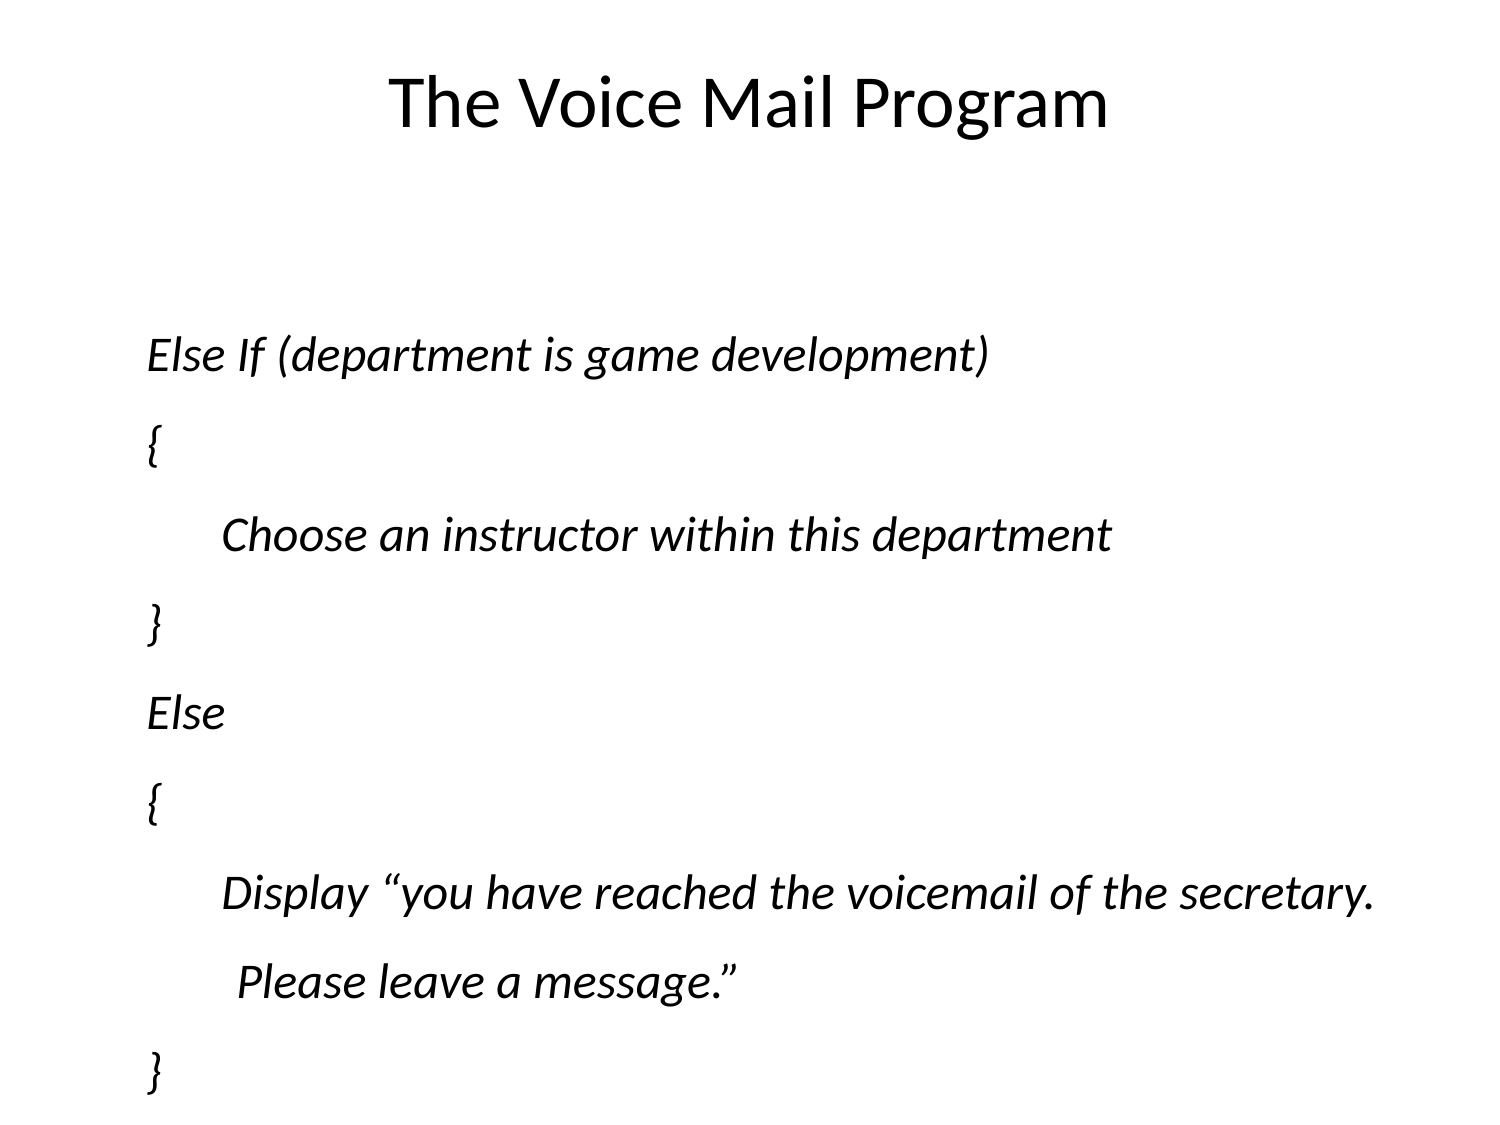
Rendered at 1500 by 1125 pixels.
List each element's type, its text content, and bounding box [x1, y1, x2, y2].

list Else If (department is game development) { Choose an instructor within this department } Else { Display “you have reached the voicemail of the secretary. Please leave a message.” } [75, 224, 1450, 968]
title The Voice Mail Program [75, 45, 1425, 224]
